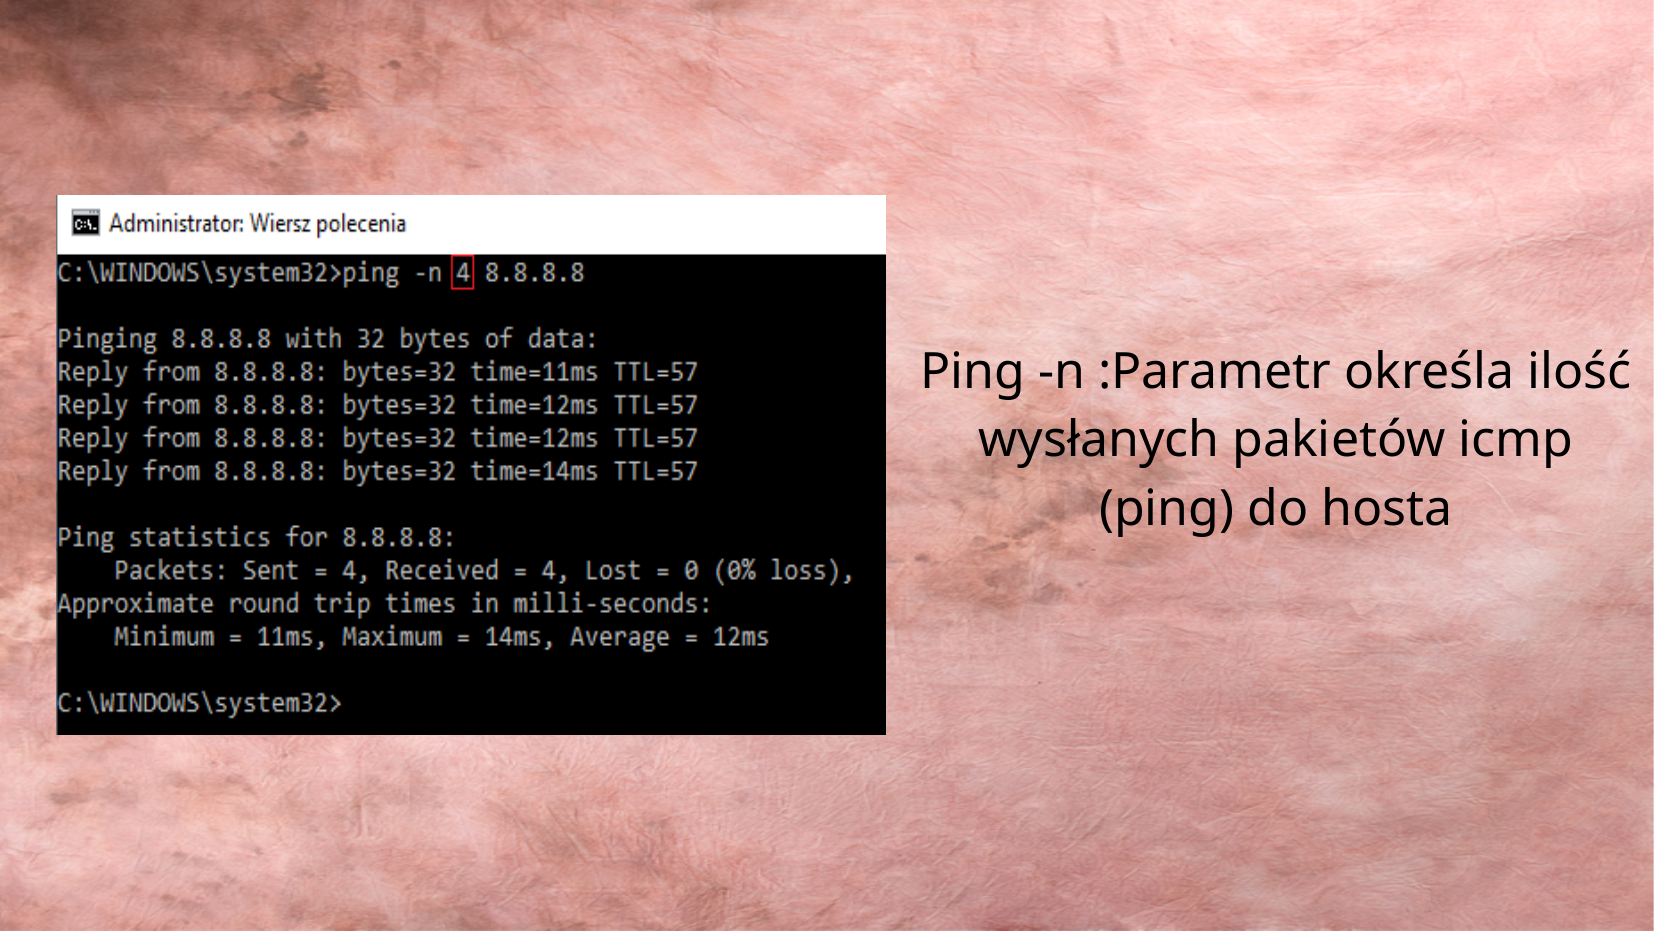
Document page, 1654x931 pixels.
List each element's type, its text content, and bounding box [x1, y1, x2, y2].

picture [0, 0, 1654, 931]
title Ping -n :Parametr określa ilość wysłanych pakietów icmp (ping) do hosta [886, 334, 1639, 541]
